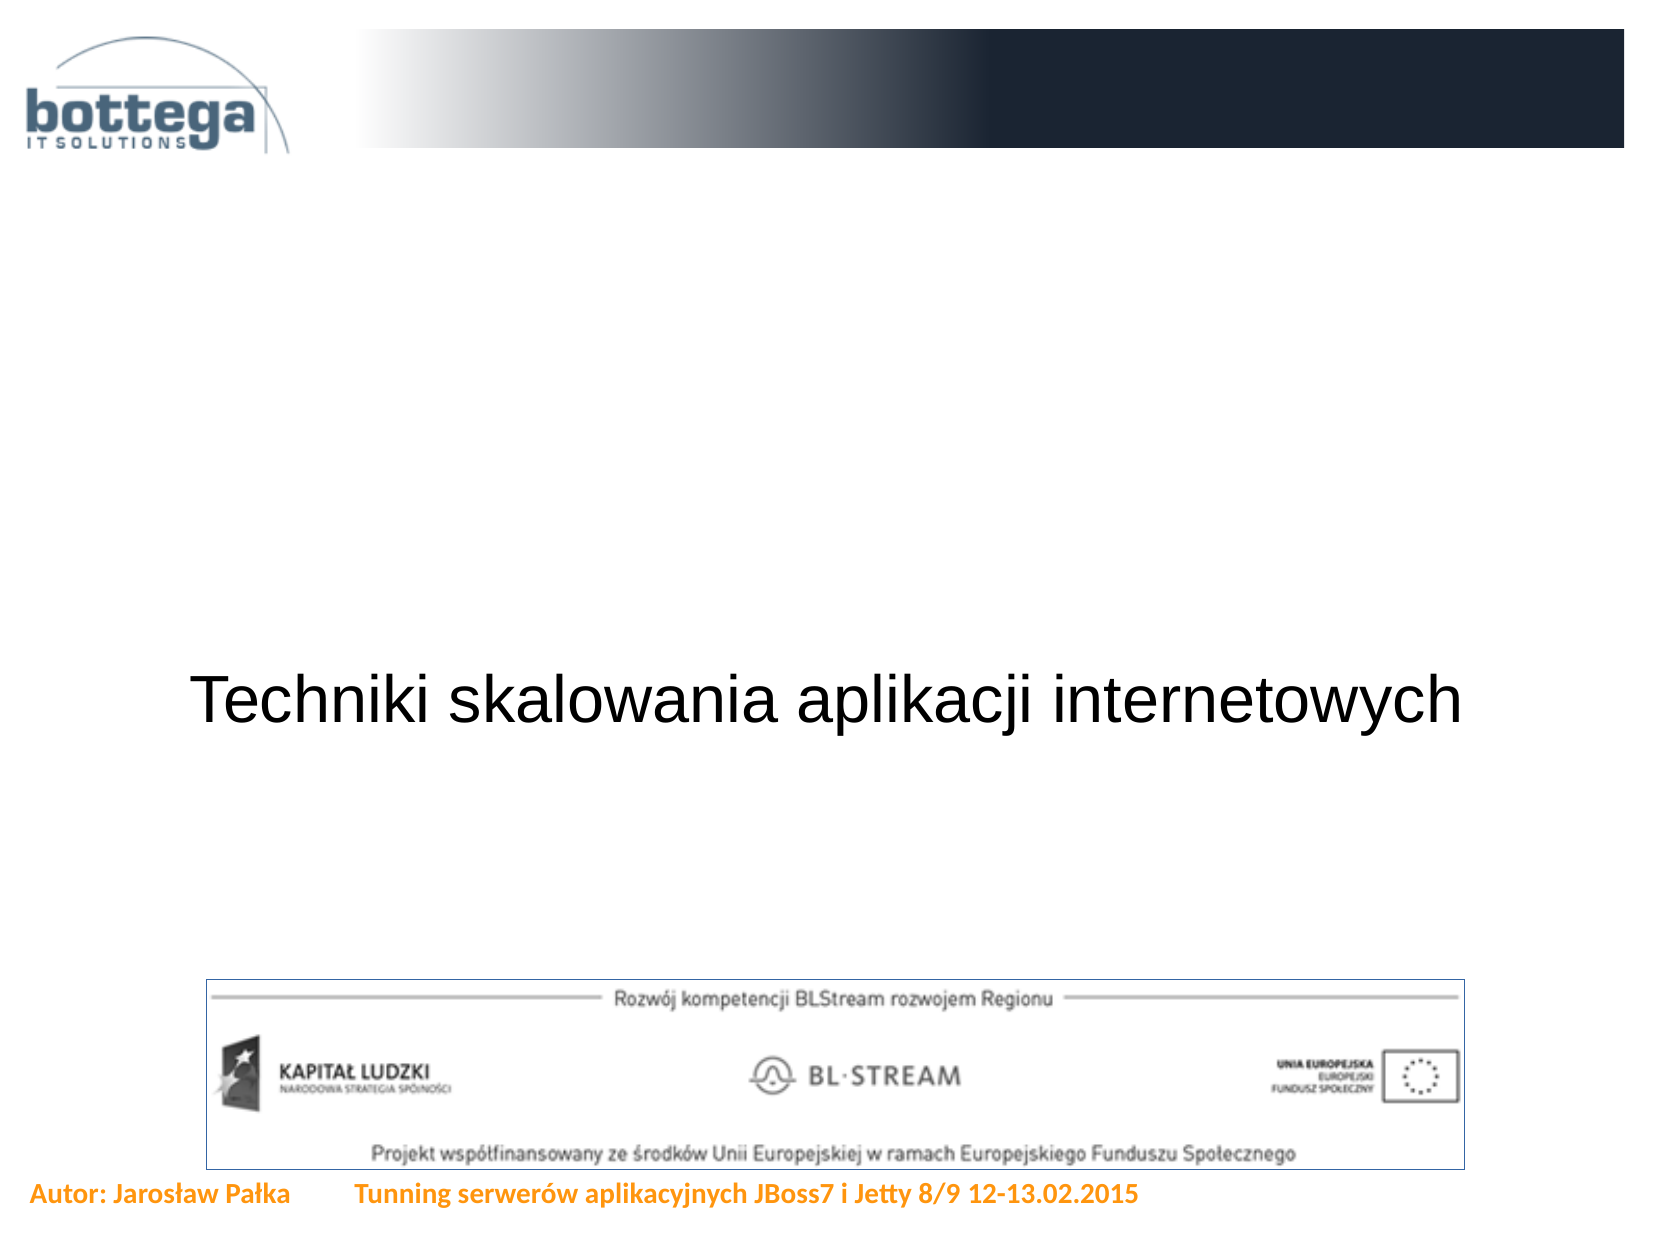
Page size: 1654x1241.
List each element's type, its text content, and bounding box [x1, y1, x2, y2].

subtitle Techniki skalowania aplikacji internetowych [82, 290, 1571, 1109]
picture [207, 1109, 1464, 1169]
picture [17, 29, 296, 160]
